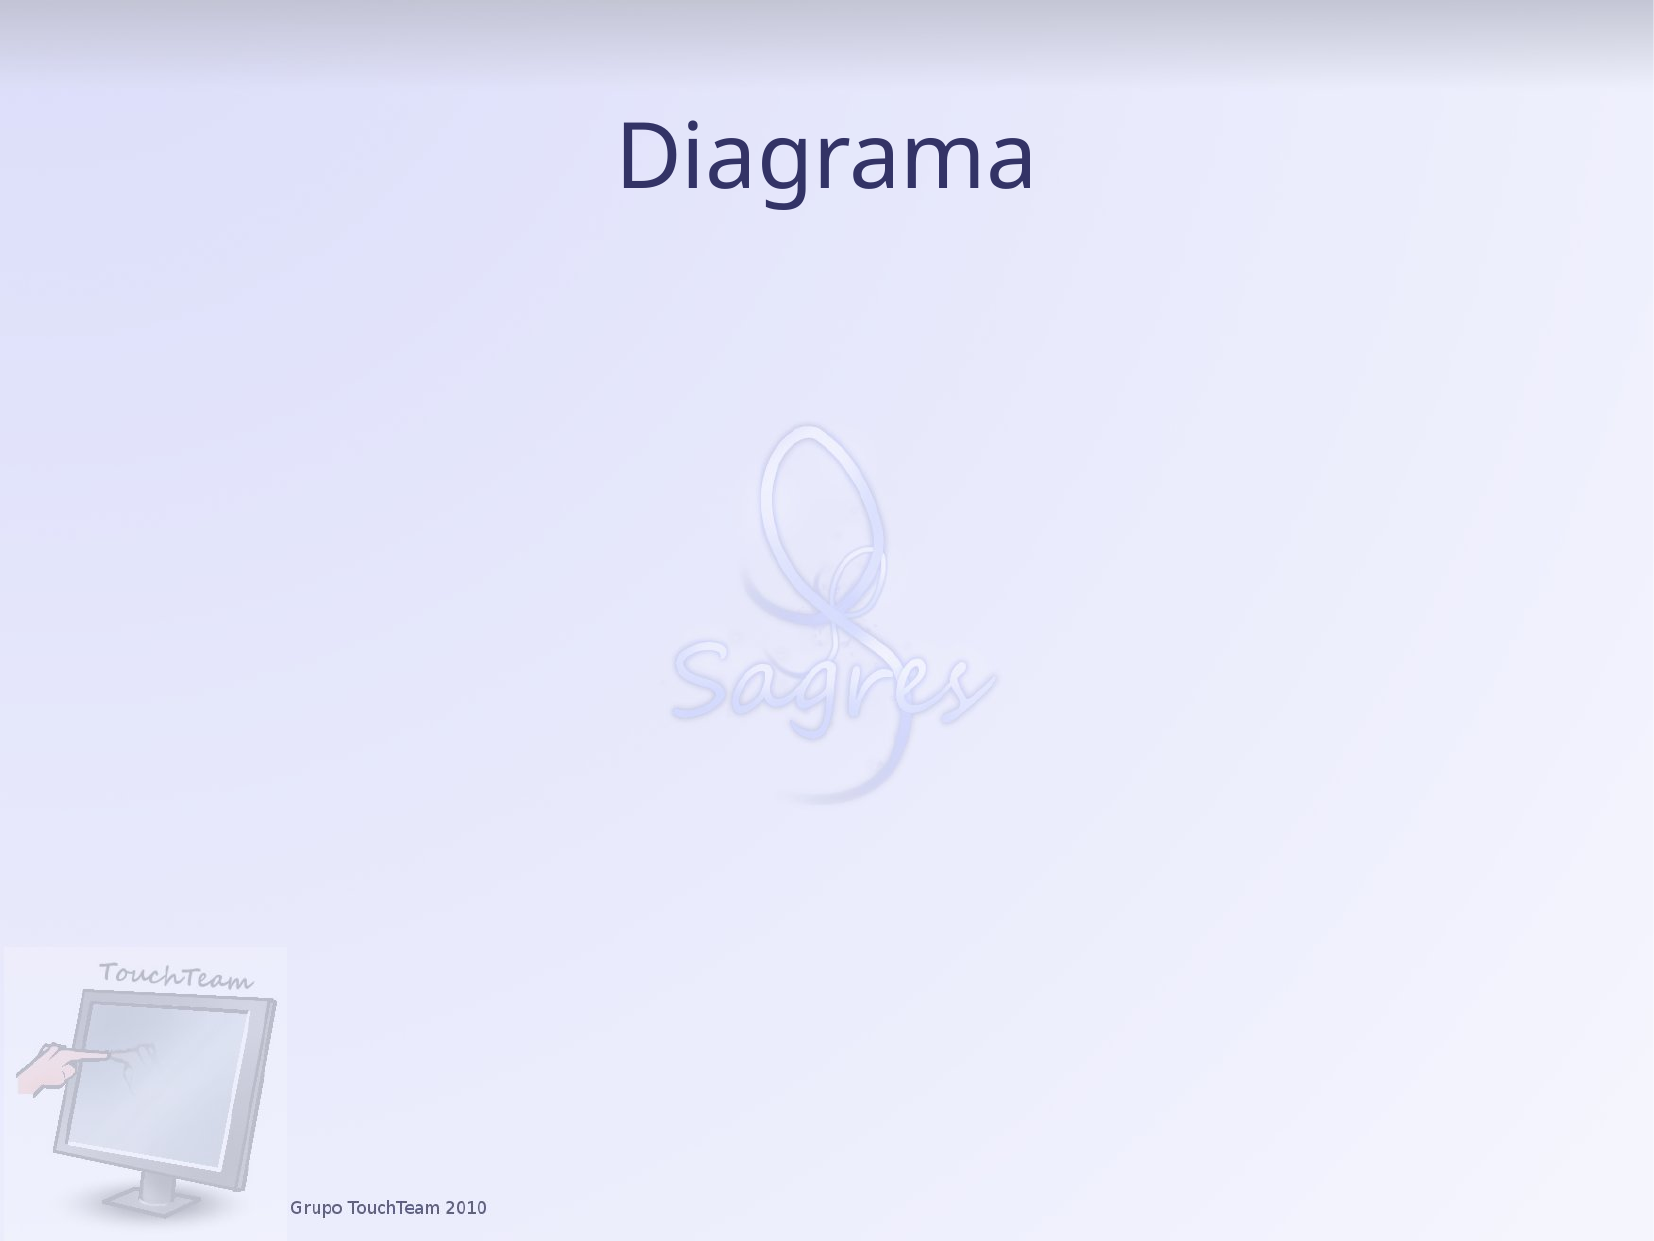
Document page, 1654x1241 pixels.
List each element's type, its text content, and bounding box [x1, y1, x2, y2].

picture [0, 0, 1654, 1241]
title Diagrama [82, 49, 1571, 257]
